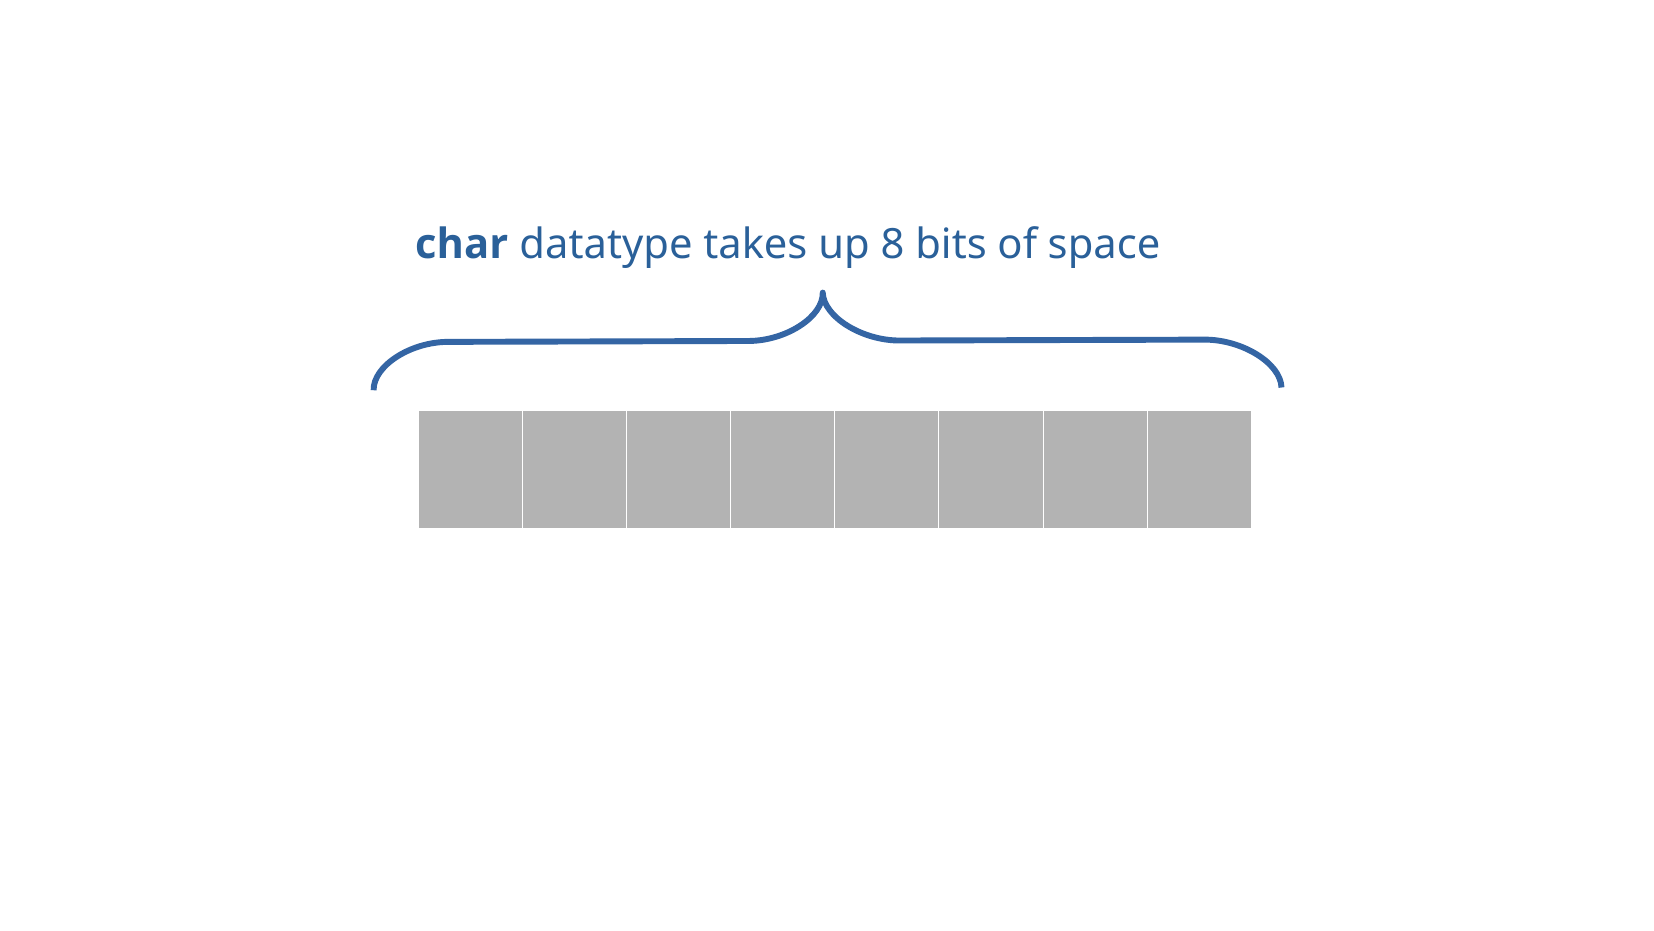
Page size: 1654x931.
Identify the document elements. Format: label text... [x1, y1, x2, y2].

table_header [1044, 411, 1147, 528]
table_header [419, 411, 522, 528]
table_header [1148, 411, 1251, 528]
table_header [835, 411, 938, 528]
text_box char datatype takes up 8 bits of space [389, 206, 1258, 323]
table_header [731, 411, 834, 528]
table_header [939, 411, 1043, 528]
table_header [627, 411, 730, 528]
table_header [523, 411, 626, 528]
